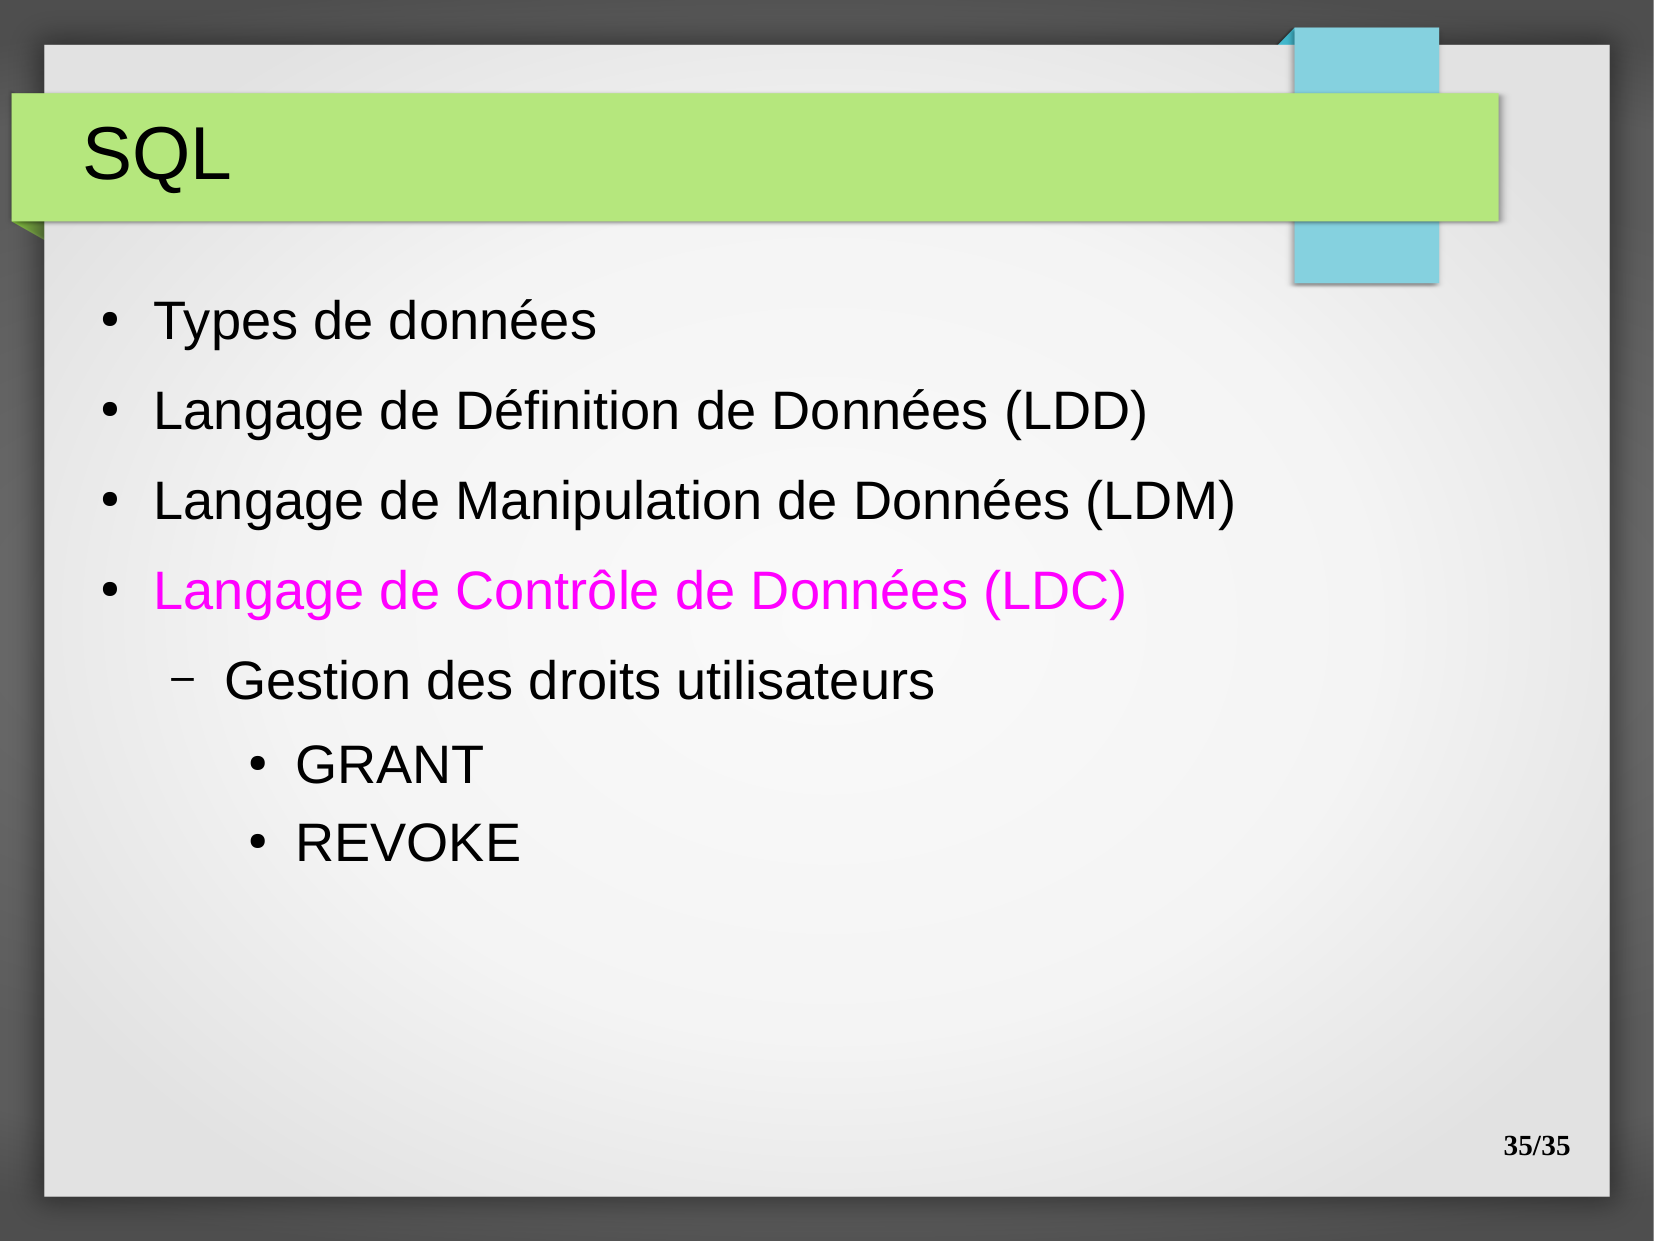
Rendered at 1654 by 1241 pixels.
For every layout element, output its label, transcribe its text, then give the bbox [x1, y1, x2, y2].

picture [0, 0, 1654, 1241]
list Types de données Langage de Définition de Données (LDD) Langage de Manipulation de Données (LDM) Langage de Contrôle de Données (LDC) Gestion des droits utilisateurs GRANT REVOKE [82, 290, 1571, 1109]
title SQL [82, 94, 1264, 213]
